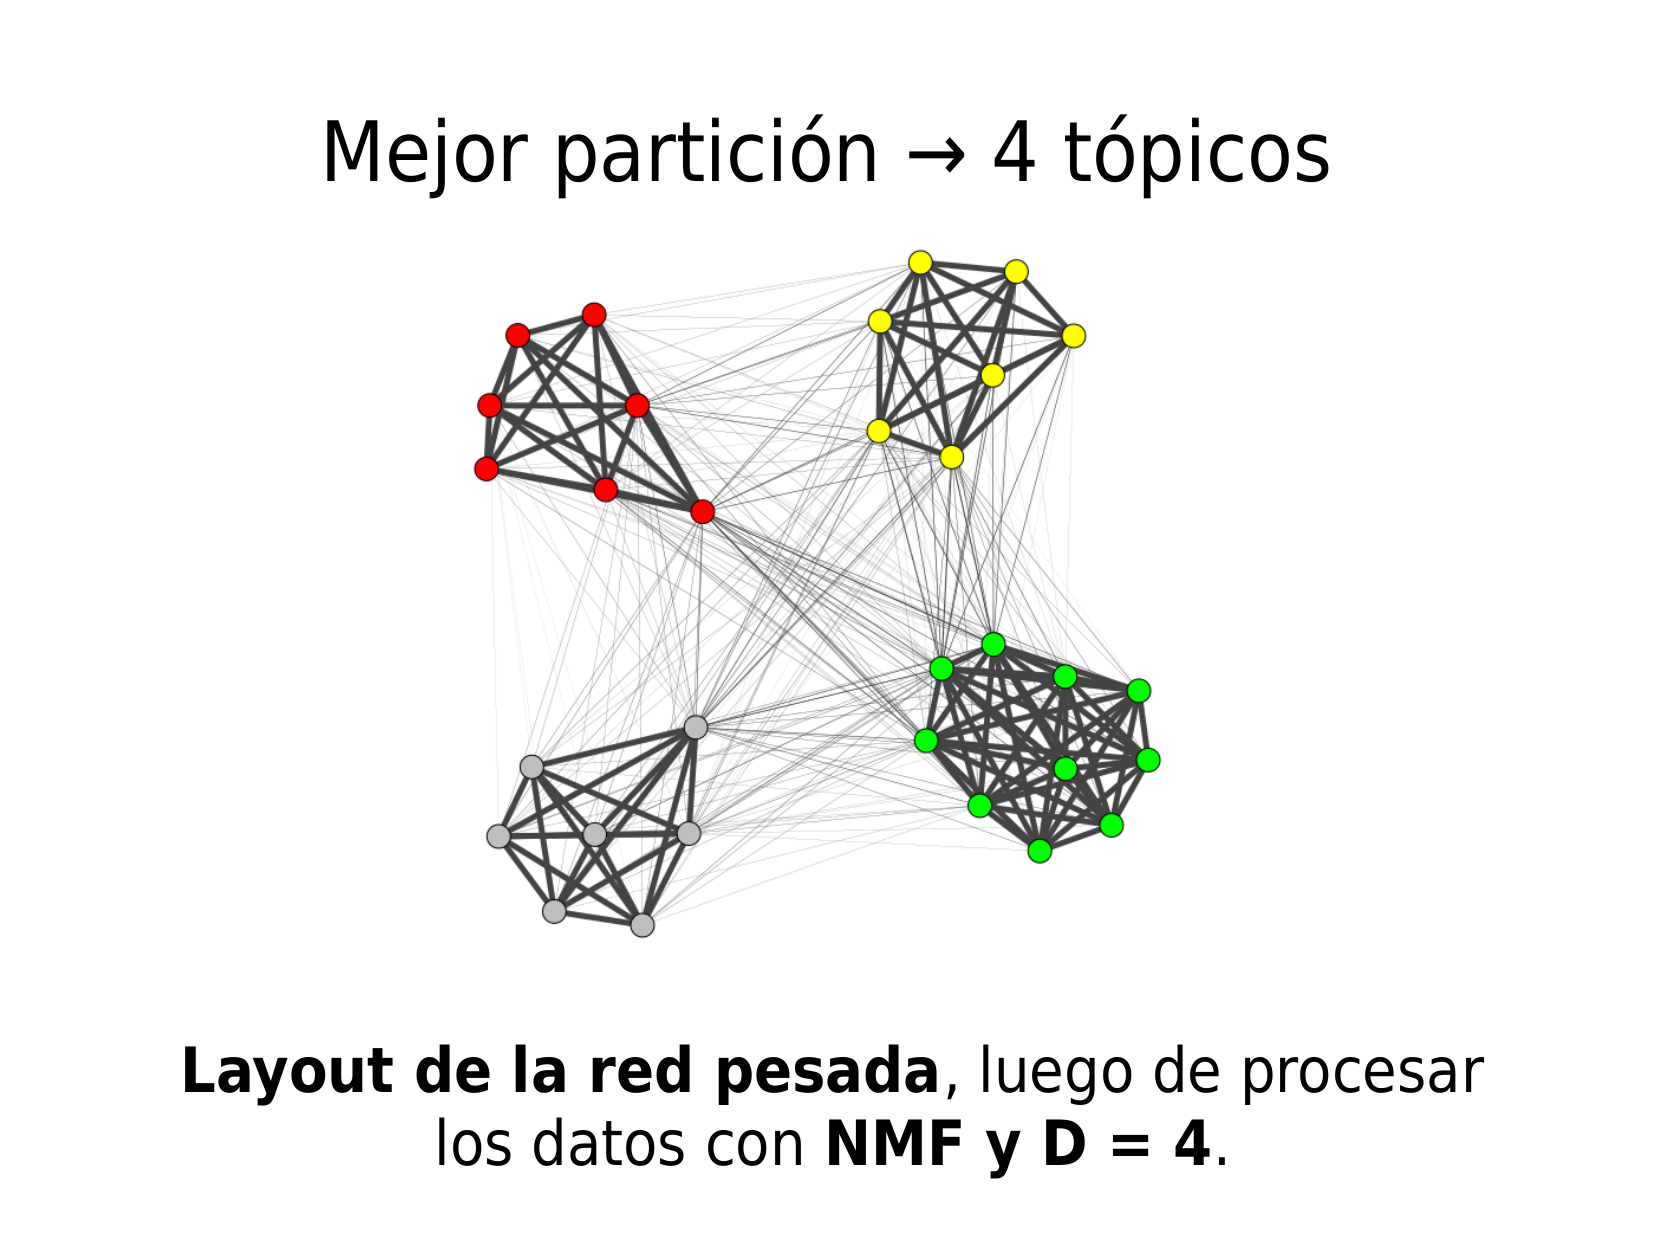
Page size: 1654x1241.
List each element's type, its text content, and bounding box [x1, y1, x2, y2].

text_box Layout de la red pesada, luego de procesar los datos con NMF y D = 4. [159, 1027, 1506, 1189]
title Mejor partición → 4 tópicos [82, 49, 1571, 257]
picture [463, 239, 1172, 949]
